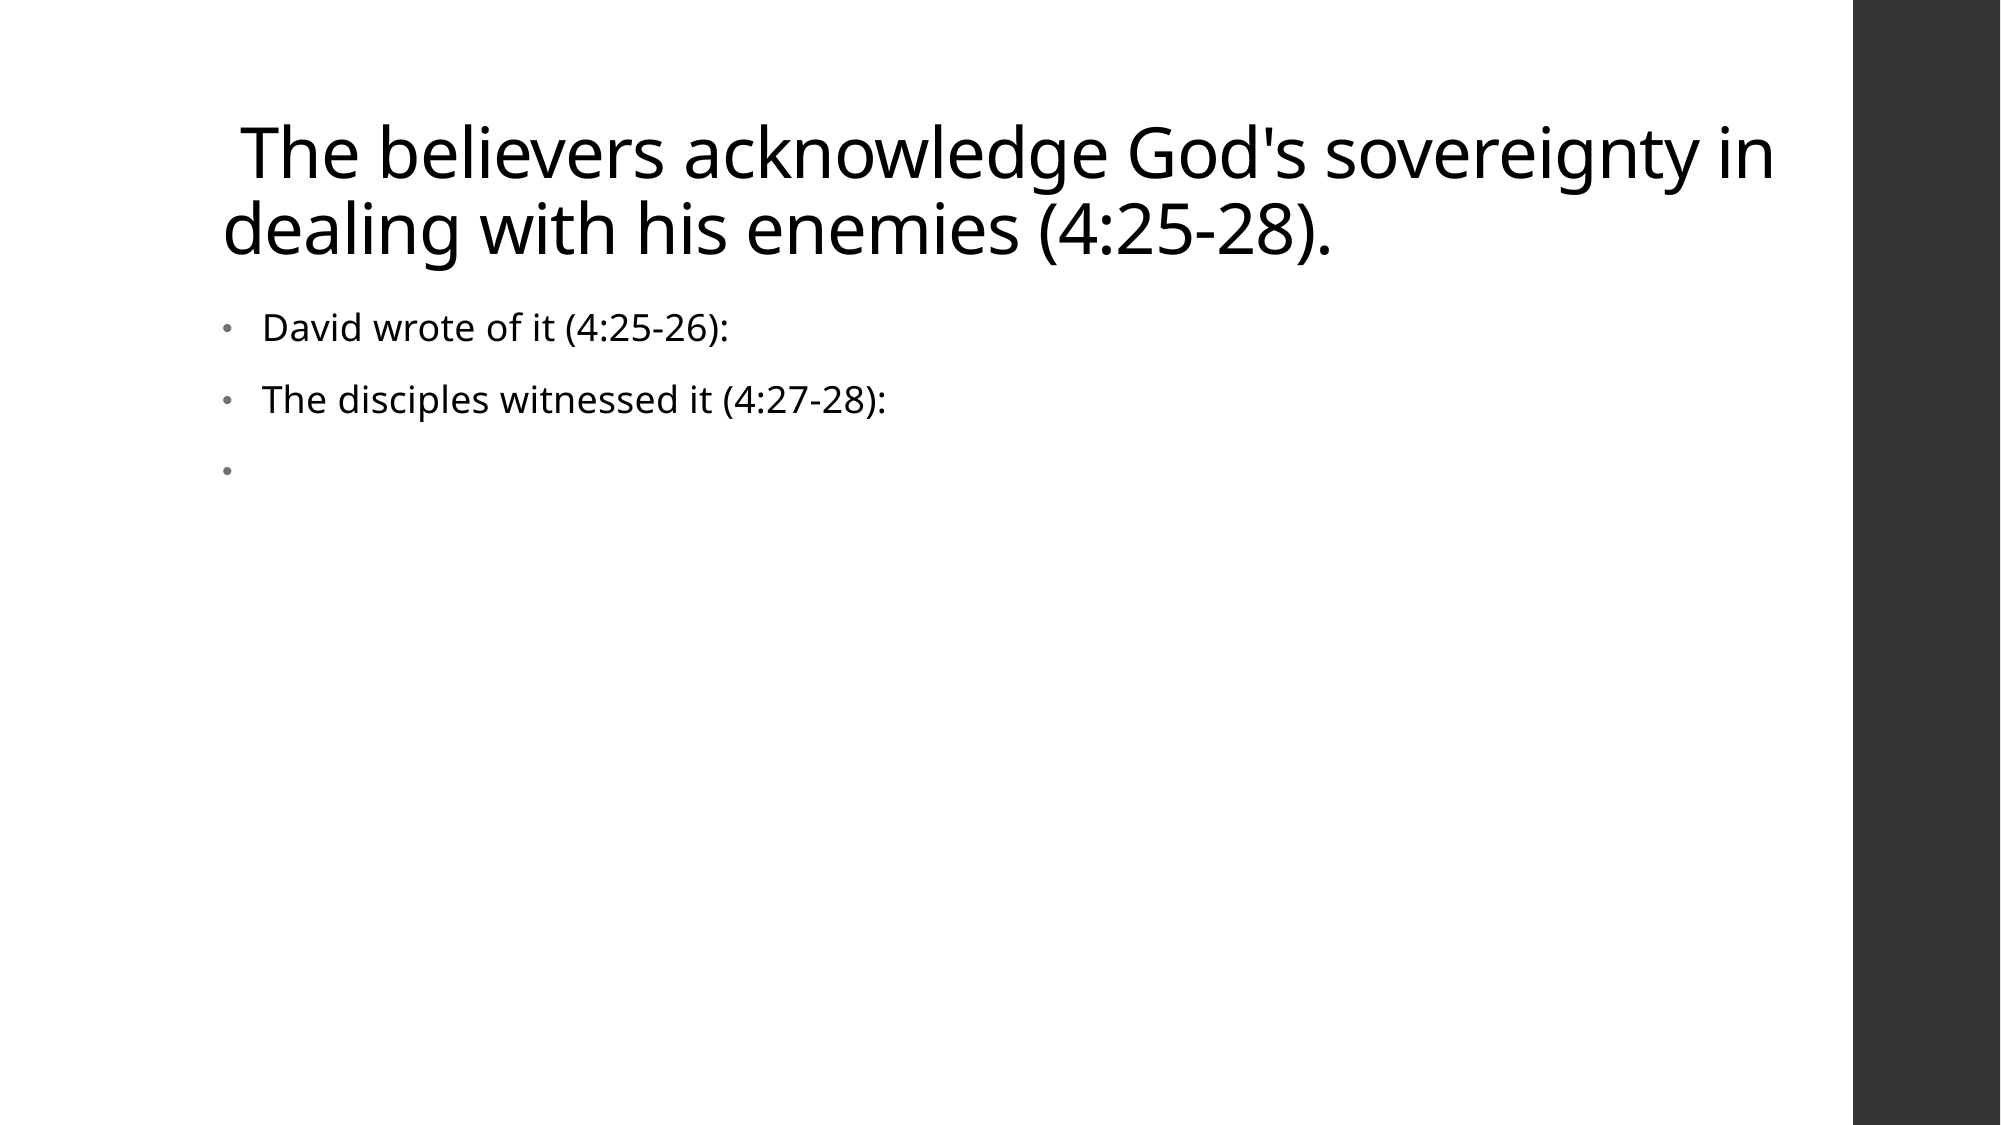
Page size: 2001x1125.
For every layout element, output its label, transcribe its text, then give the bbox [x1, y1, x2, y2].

list David wrote of it (4:25-26): The disciples witnessed it (4:27-28): [206, 299, 1617, 1014]
title The believers acknowledge God's sovereignty in dealing with his enemies (4:25-28). [206, 60, 1797, 278]
